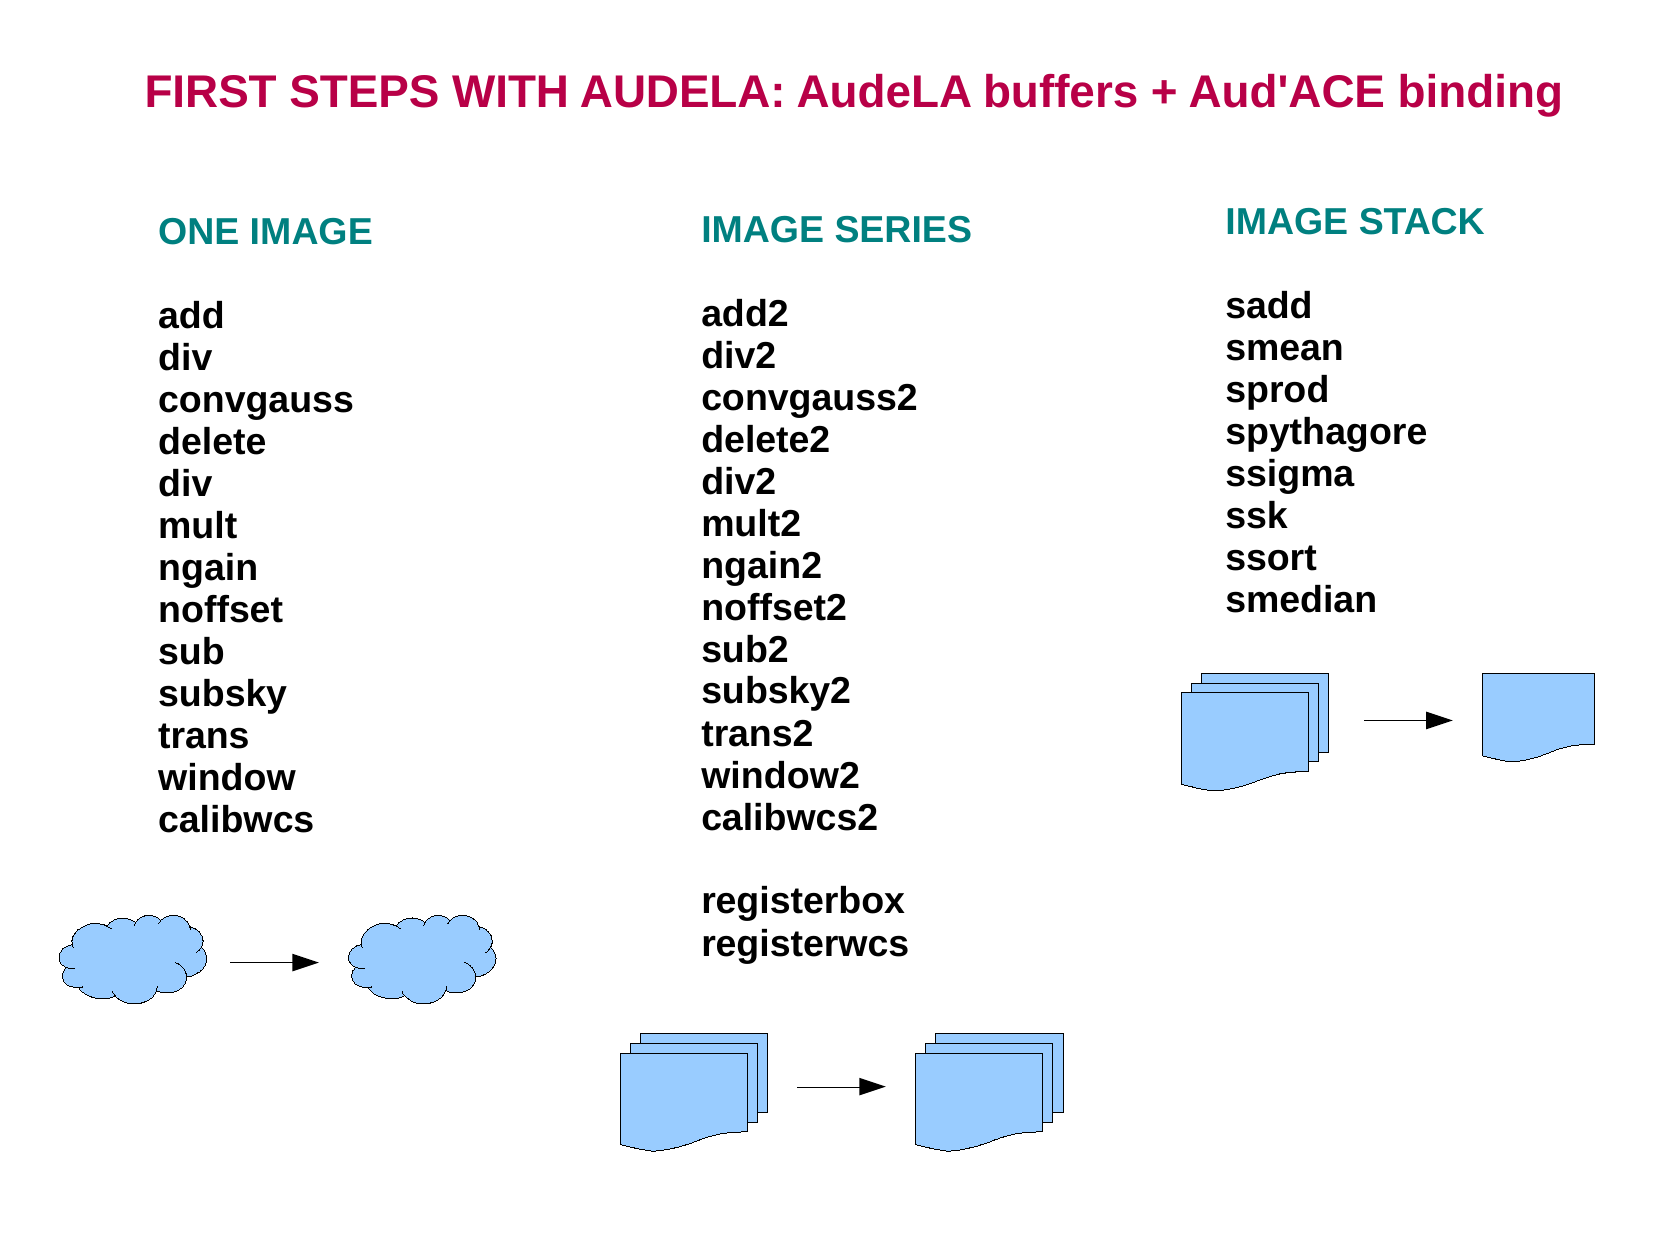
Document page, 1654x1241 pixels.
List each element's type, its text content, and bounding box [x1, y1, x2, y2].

text_box [1482, 673, 1595, 762]
text_box [1181, 673, 1329, 791]
text_box FIRST STEPS WITH AUDELA: AudeLA buffers + Aud'ACE binding [129, 59, 1580, 127]
text_box [915, 1033, 1064, 1152]
text_box [59, 915, 207, 1004]
text_box [348, 915, 497, 1004]
text_box IMAGE SERIES add2 div2 convgauss2 delete2 div2 mult2 ngain2 noffset2 sub2 subsky2 trans2 window2 calibwcs2 registerbox registerwcs [686, 200, 987, 1124]
text_box [620, 1033, 768, 1152]
text_box ONE IMAGE add div convgauss delete div mult ngain noffset sub subsky trans window calibwcs [143, 203, 387, 867]
text_box IMAGE STACK sadd smean sprod spythagore ssigma ssk ssort smedian [1210, 193, 1499, 641]
